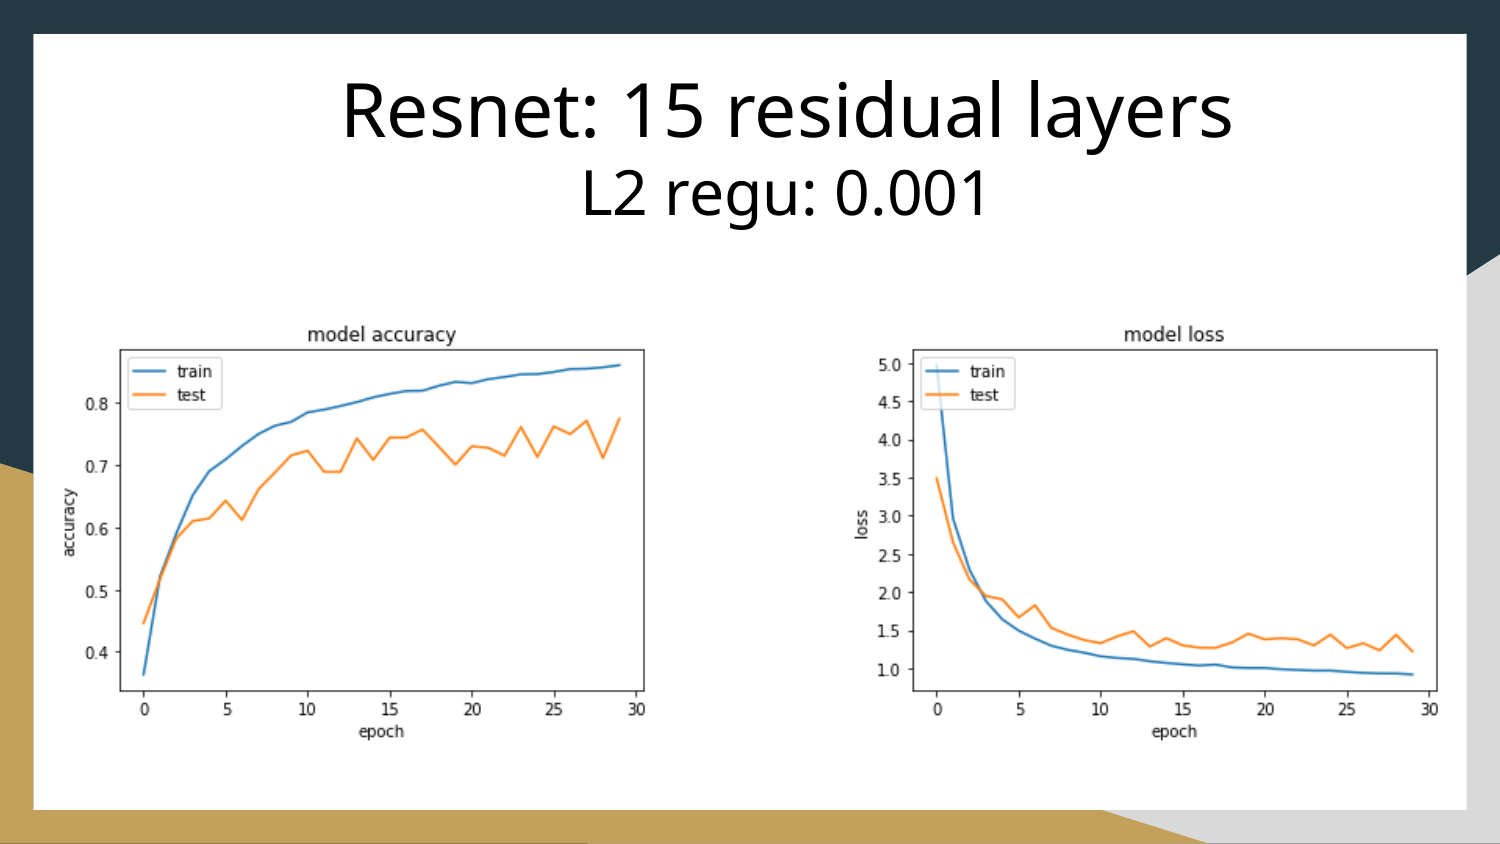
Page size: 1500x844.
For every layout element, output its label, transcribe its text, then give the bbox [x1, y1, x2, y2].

picture [844, 315, 1449, 750]
title Resnet: 15 residual layers L2 regu: 0.001 [51, 48, 1449, 283]
picture [51, 315, 656, 750]
